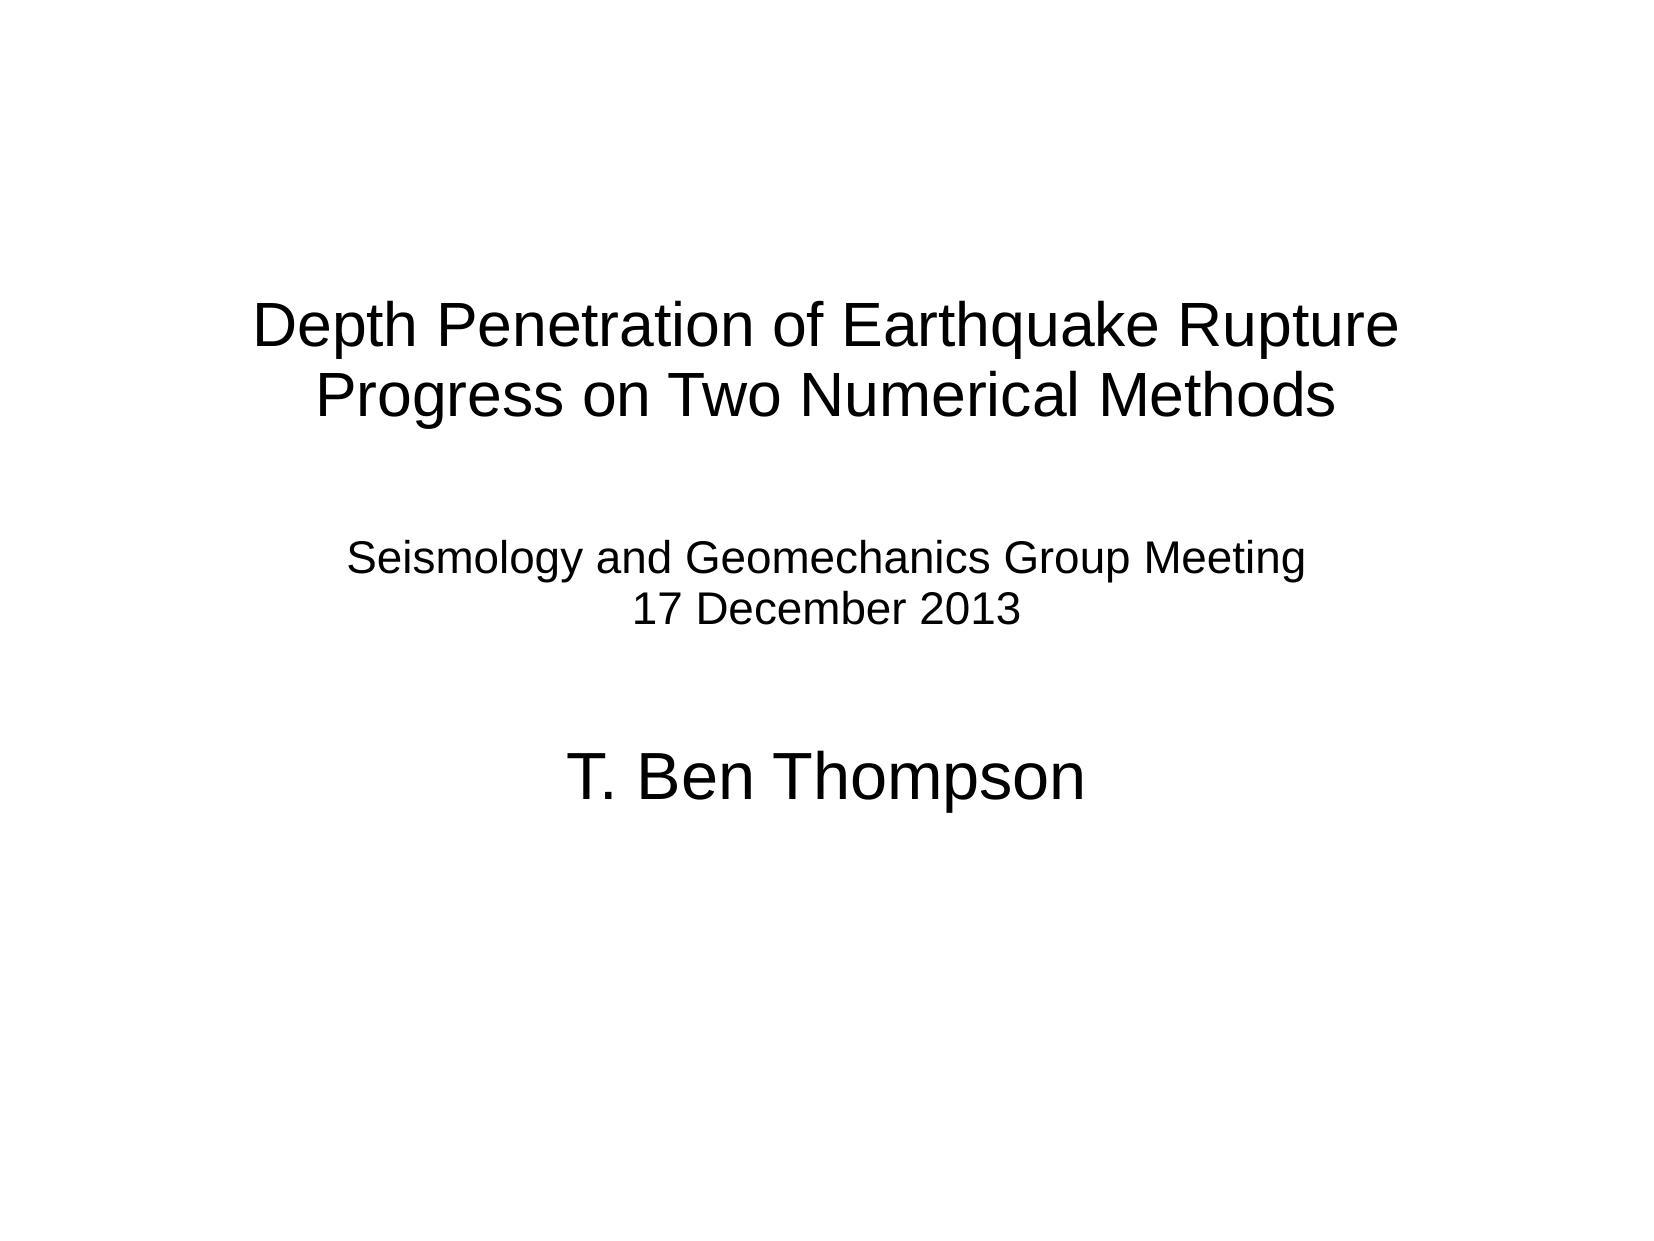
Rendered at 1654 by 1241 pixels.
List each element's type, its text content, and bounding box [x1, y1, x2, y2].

list Depth Penetration of Earthquake Rupture Progress on Two Numerical Methods Seismology and Geomechanics Group Meeting 17 December 2013 T. Ben Thompson [82, 290, 1571, 1010]
